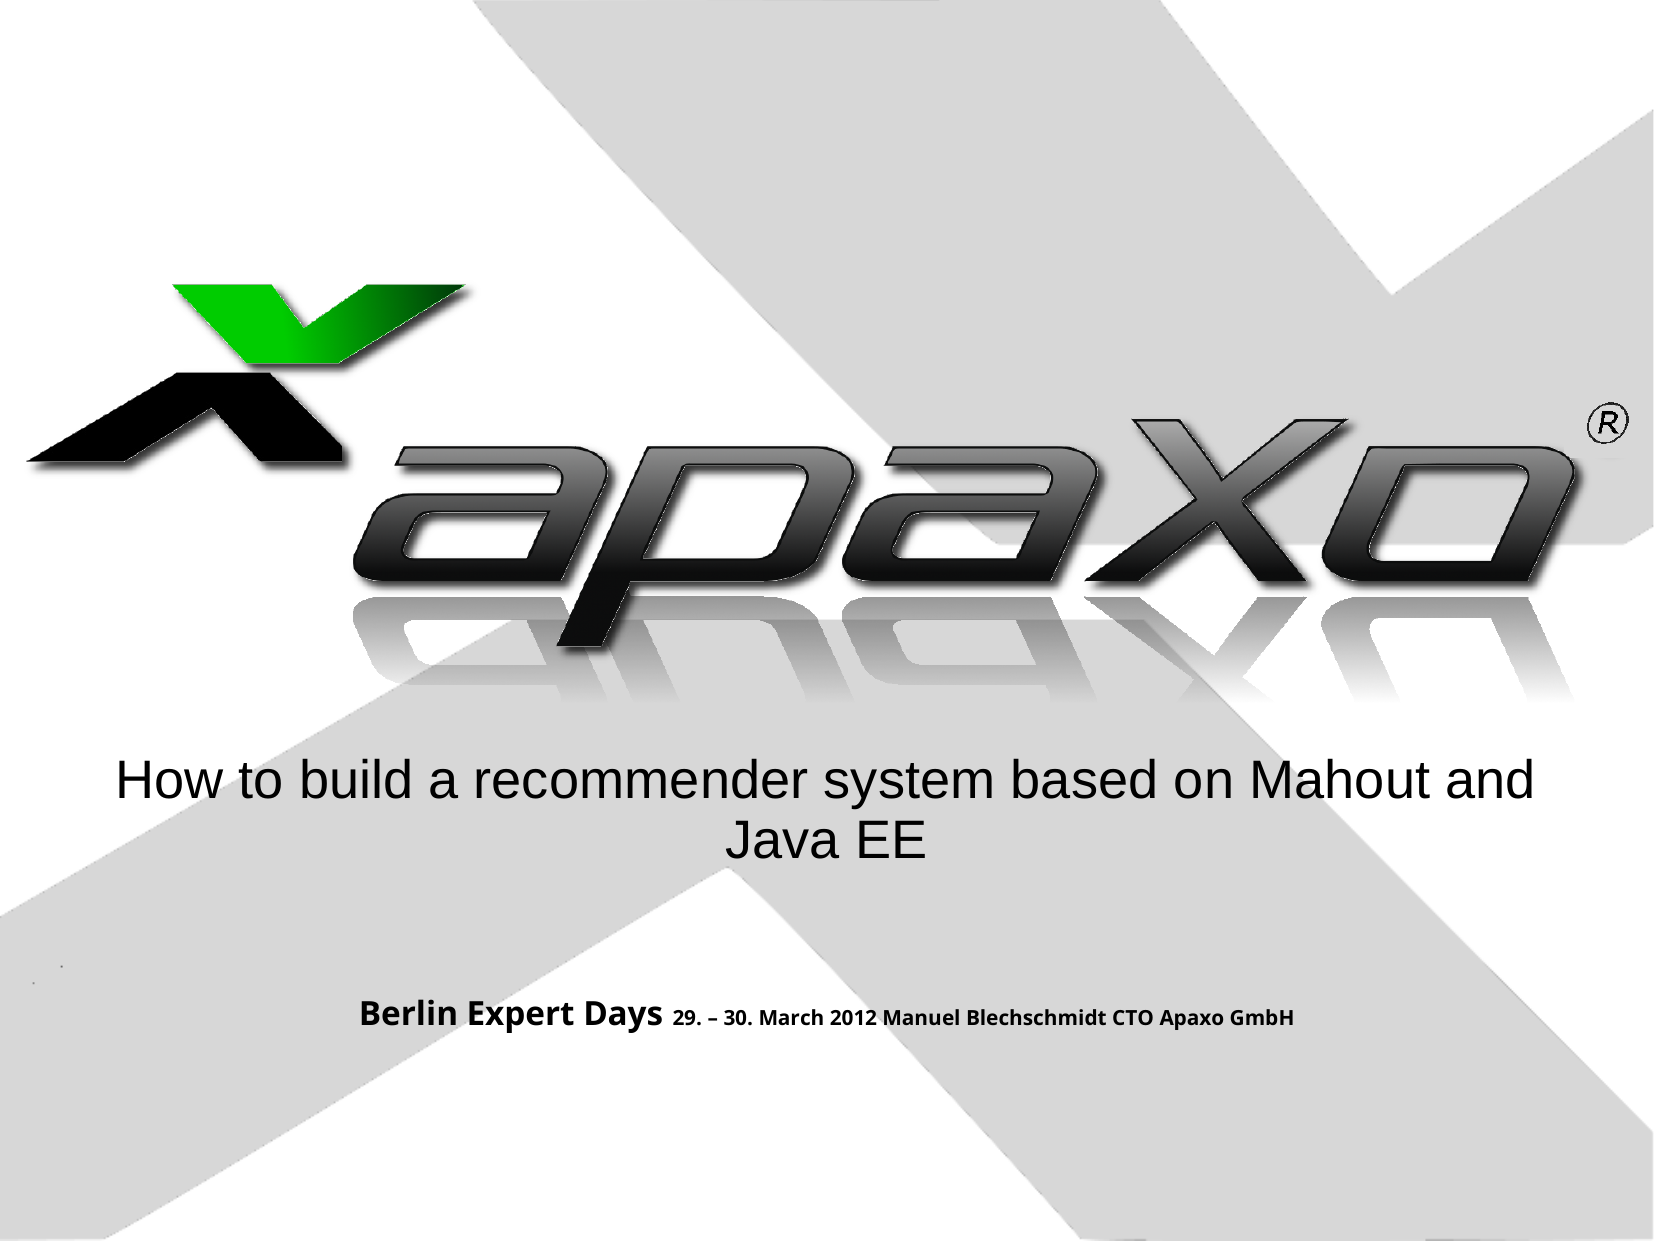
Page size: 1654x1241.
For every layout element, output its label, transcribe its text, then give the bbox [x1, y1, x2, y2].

subtitle Berlin Expert Days 29. – 30. March 2012 Manuel Blechschmidt CTO Apaxo GmbH [82, 991, 1571, 1033]
title How to build a recommender system based on Mahout and Java EE [82, 746, 1571, 871]
picture [0, 0, 1654, 1241]
